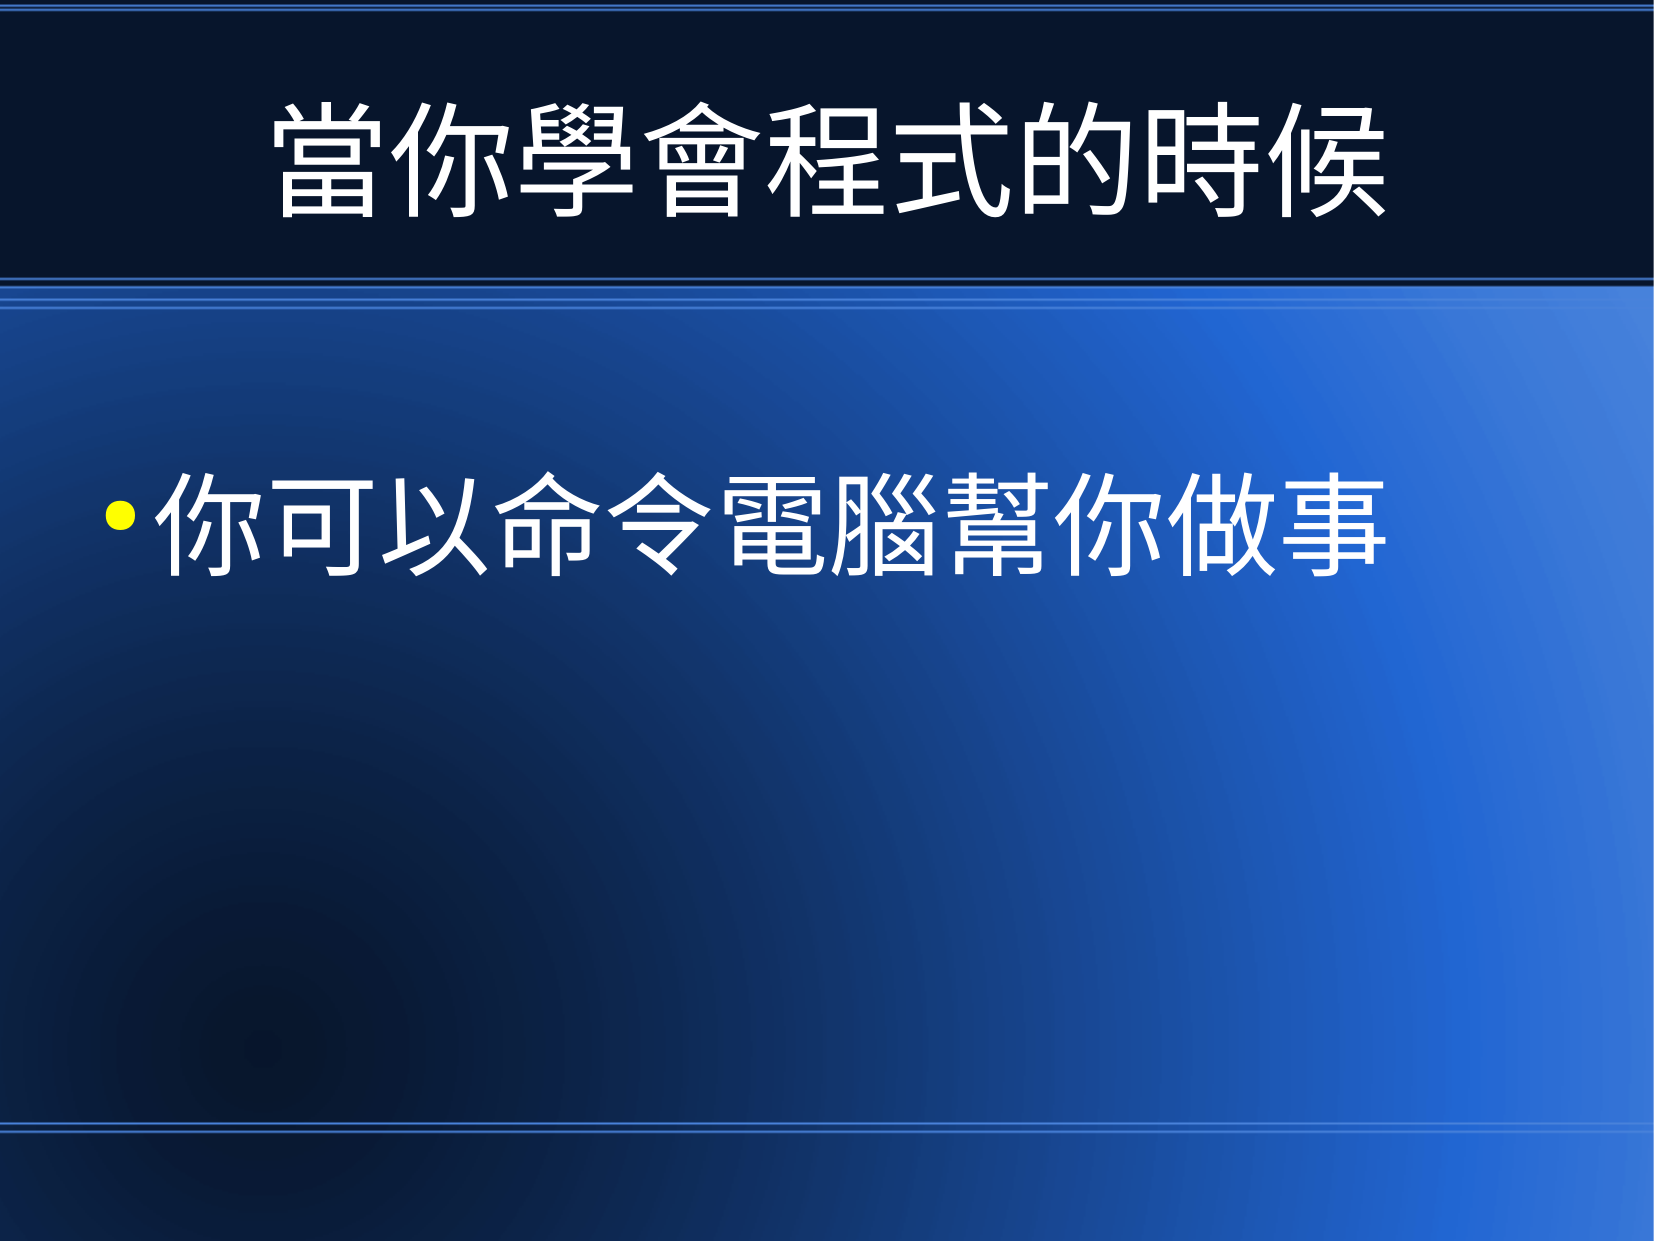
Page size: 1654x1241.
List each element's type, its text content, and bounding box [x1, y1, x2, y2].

list 你可以命令電腦幫你做事 [82, 355, 1571, 1241]
picture [0, 0, 1654, 1241]
title 當你學會程式的時候 [82, 49, 1571, 257]
